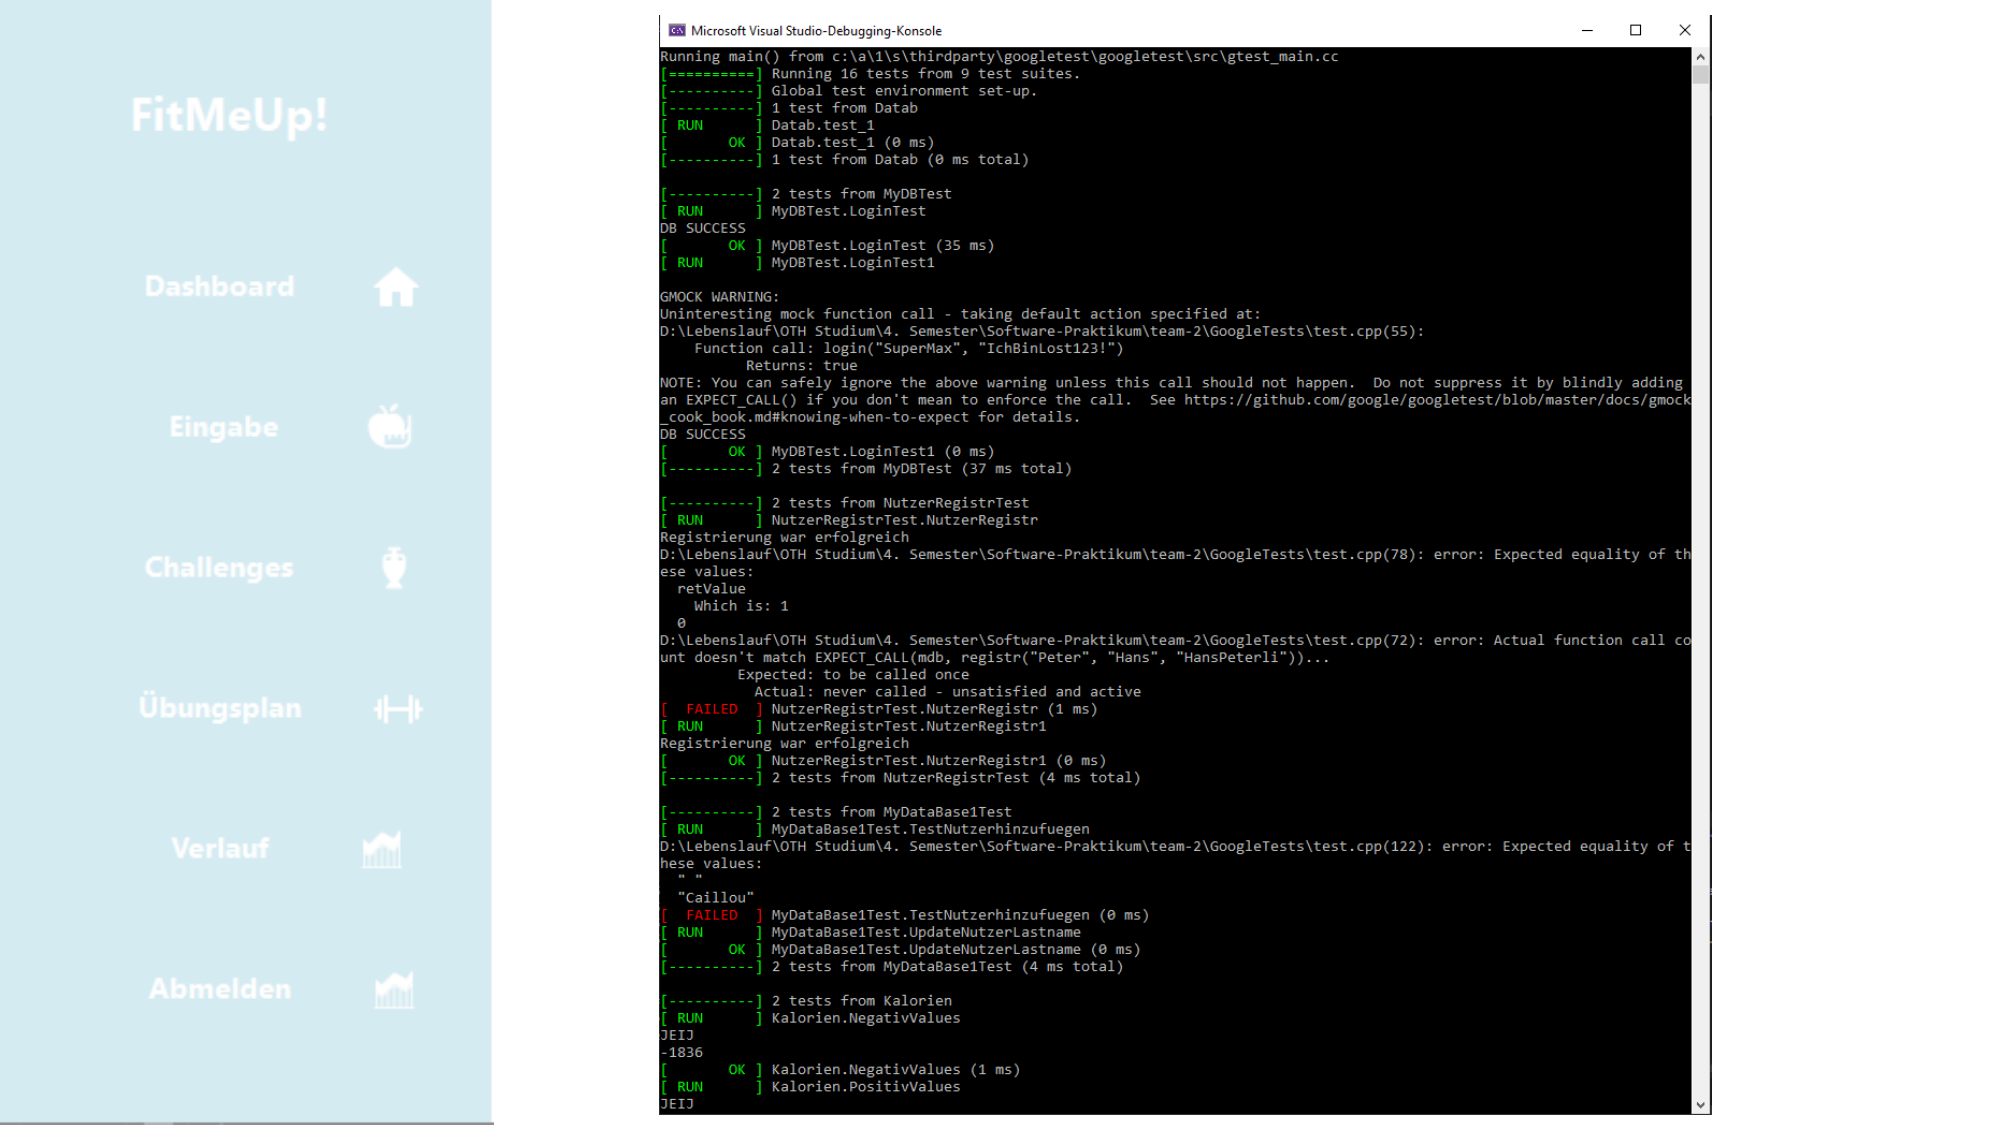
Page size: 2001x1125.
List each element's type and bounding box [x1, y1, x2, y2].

picture [659, 15, 1712, 1115]
picture [0, 0, 494, 1125]
